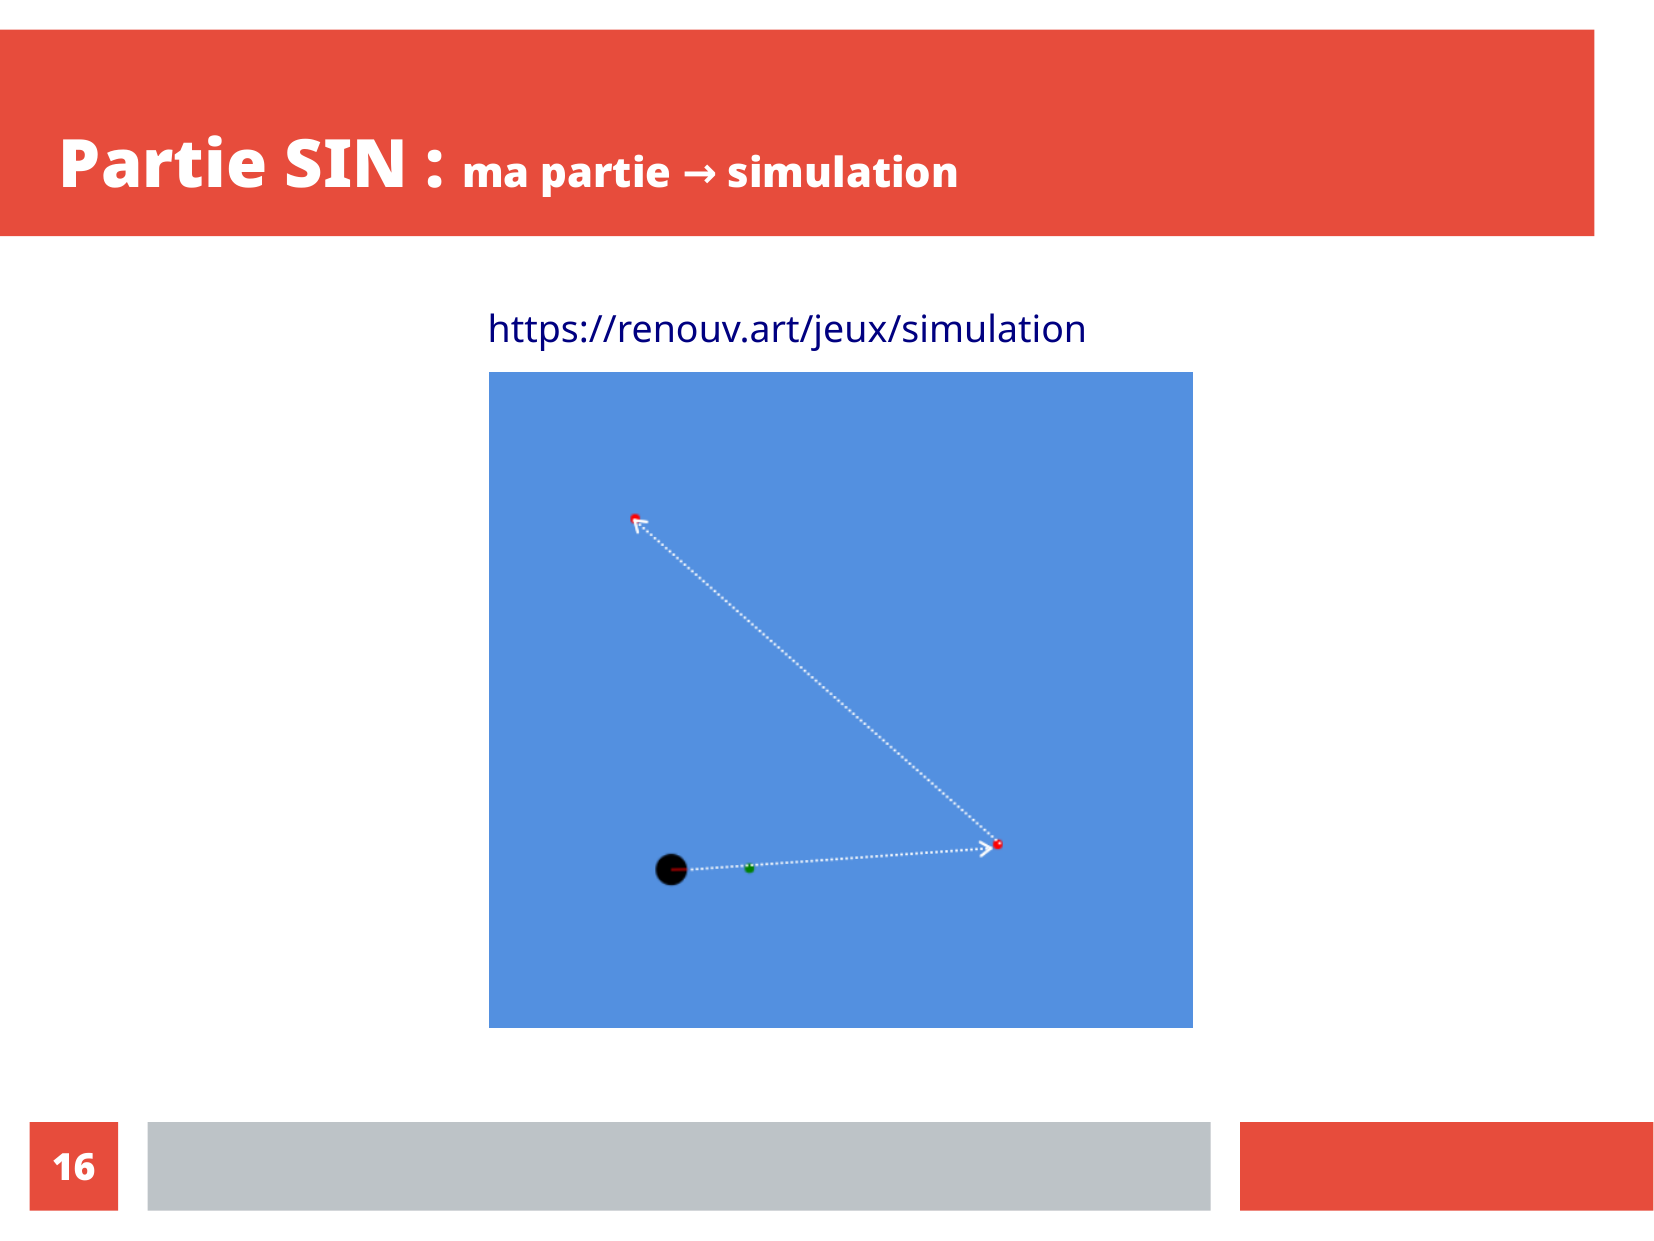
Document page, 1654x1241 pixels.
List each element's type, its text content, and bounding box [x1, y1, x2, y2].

title Partie SIN : ma partie → simulation [59, 59, 1595, 207]
picture [489, 382, 1193, 1028]
text_box https://renouv.art/jeux/simulation [473, 295, 1193, 382]
